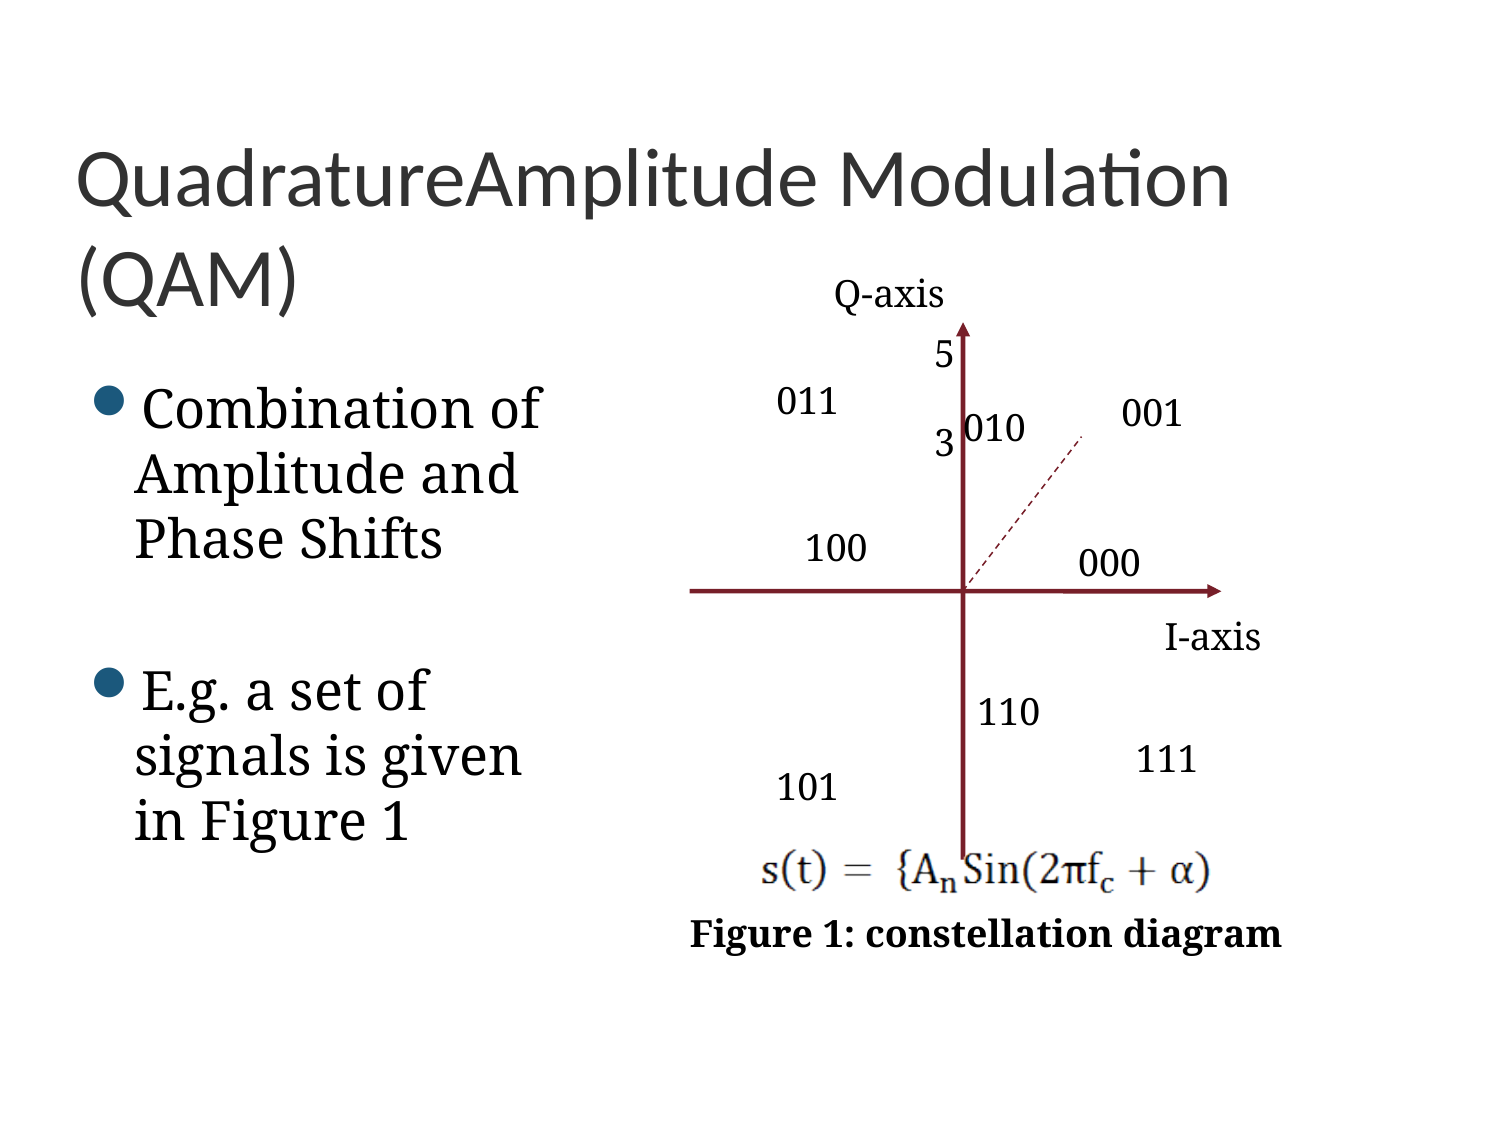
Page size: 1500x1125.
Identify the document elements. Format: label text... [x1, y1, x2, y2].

picture [761, 842, 1211, 903]
text_box Combination of Amplitude and Phase Shifts E.g. a set of signals is given in Figure 1 [75, 367, 588, 1088]
title QuadratureAmplitude Modulation (QAM) [75, 115, 1426, 304]
